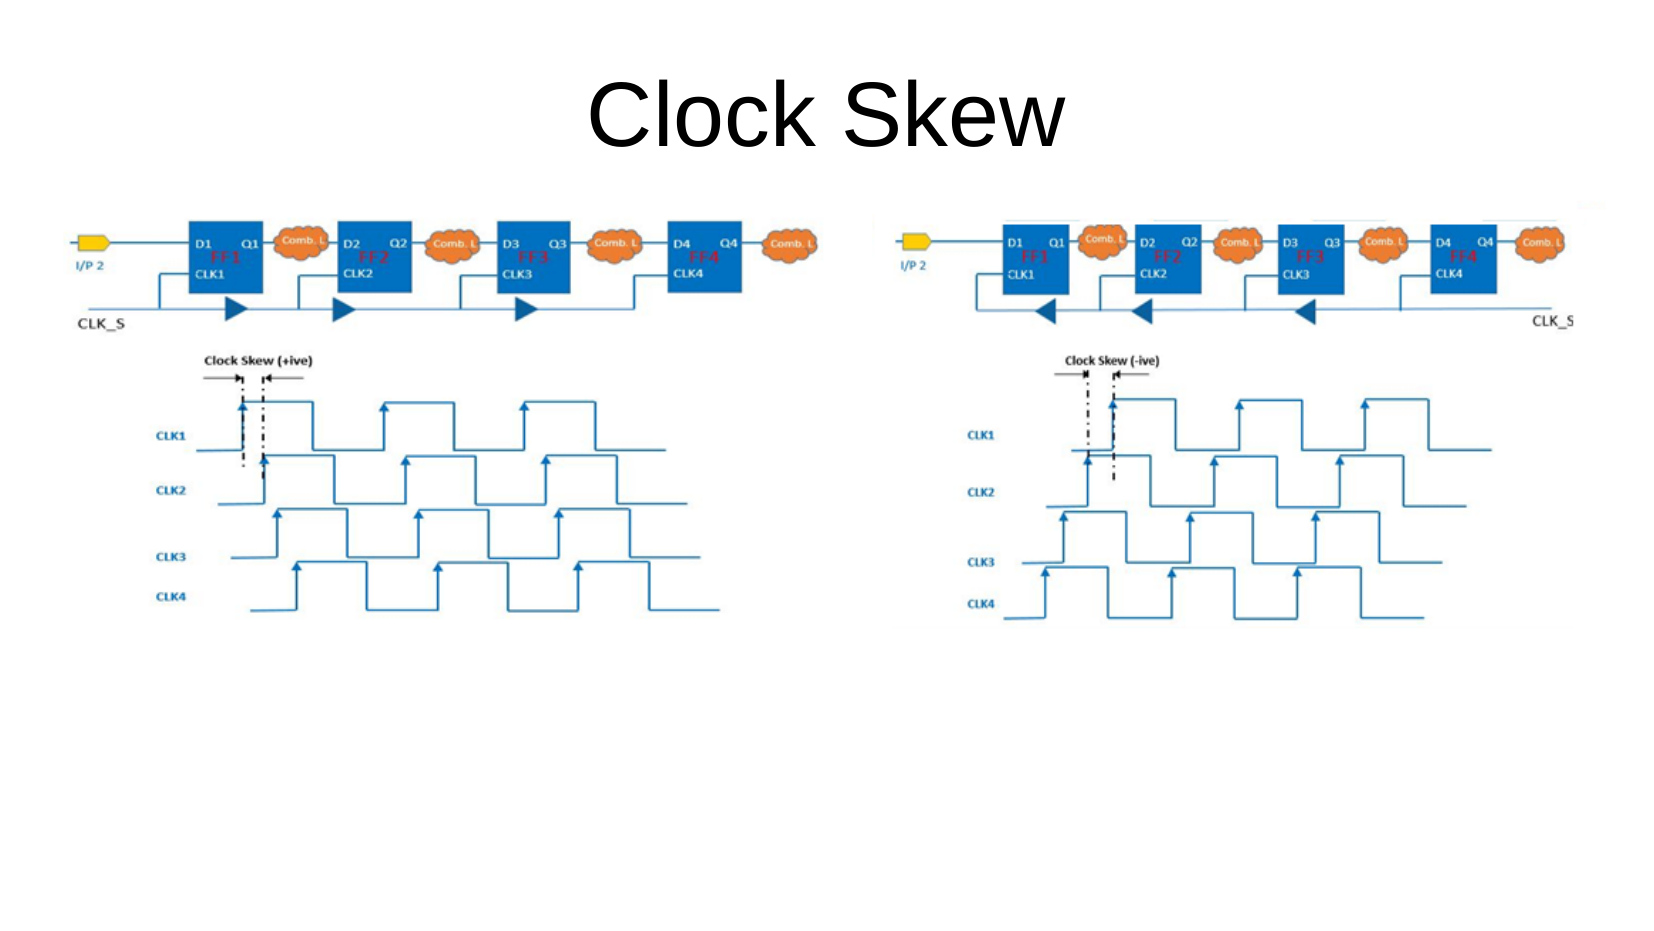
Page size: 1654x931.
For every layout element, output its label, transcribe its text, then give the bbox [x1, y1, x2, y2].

picture [61, 209, 826, 631]
picture [870, 192, 1606, 672]
title Clock Skew [82, 37, 1571, 193]
